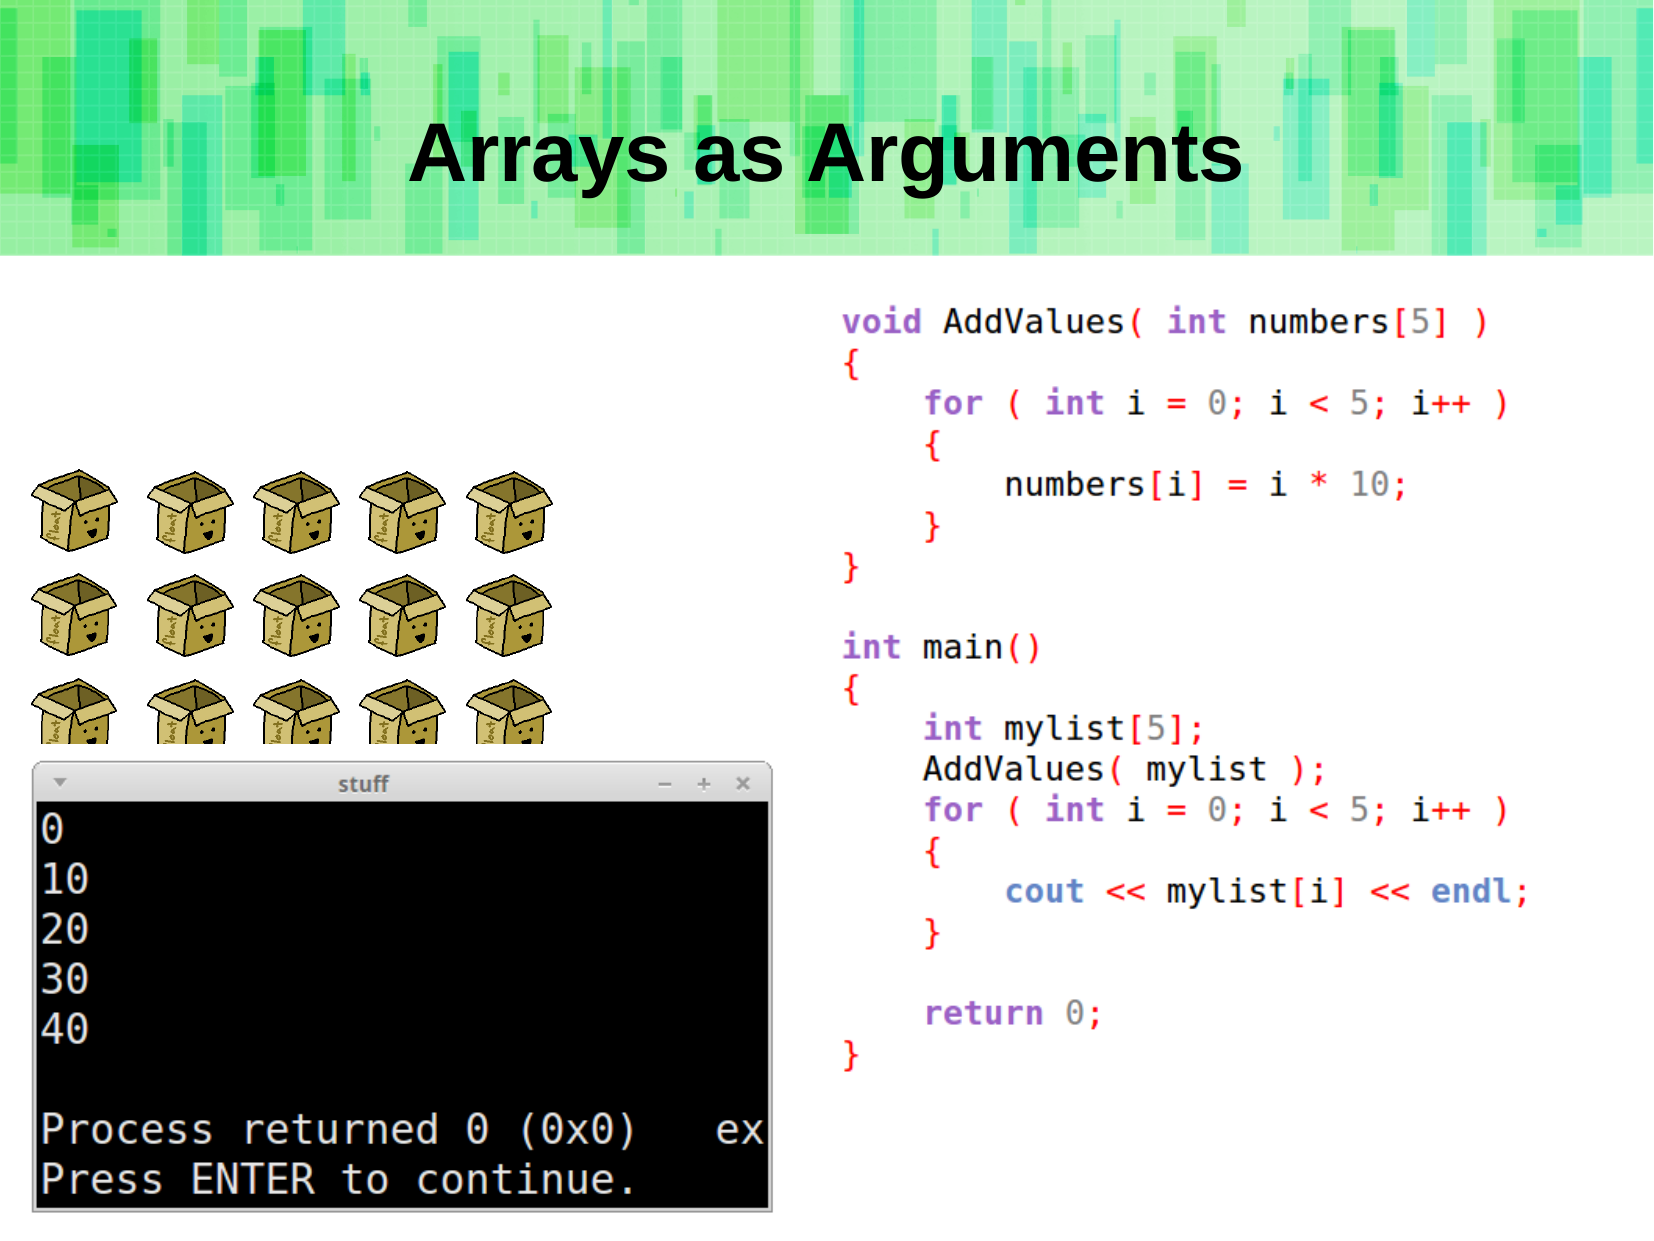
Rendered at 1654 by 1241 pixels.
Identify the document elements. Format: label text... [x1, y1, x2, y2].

picture [0, 0, 1654, 1241]
title Arrays as Arguments [82, 49, 1571, 257]
